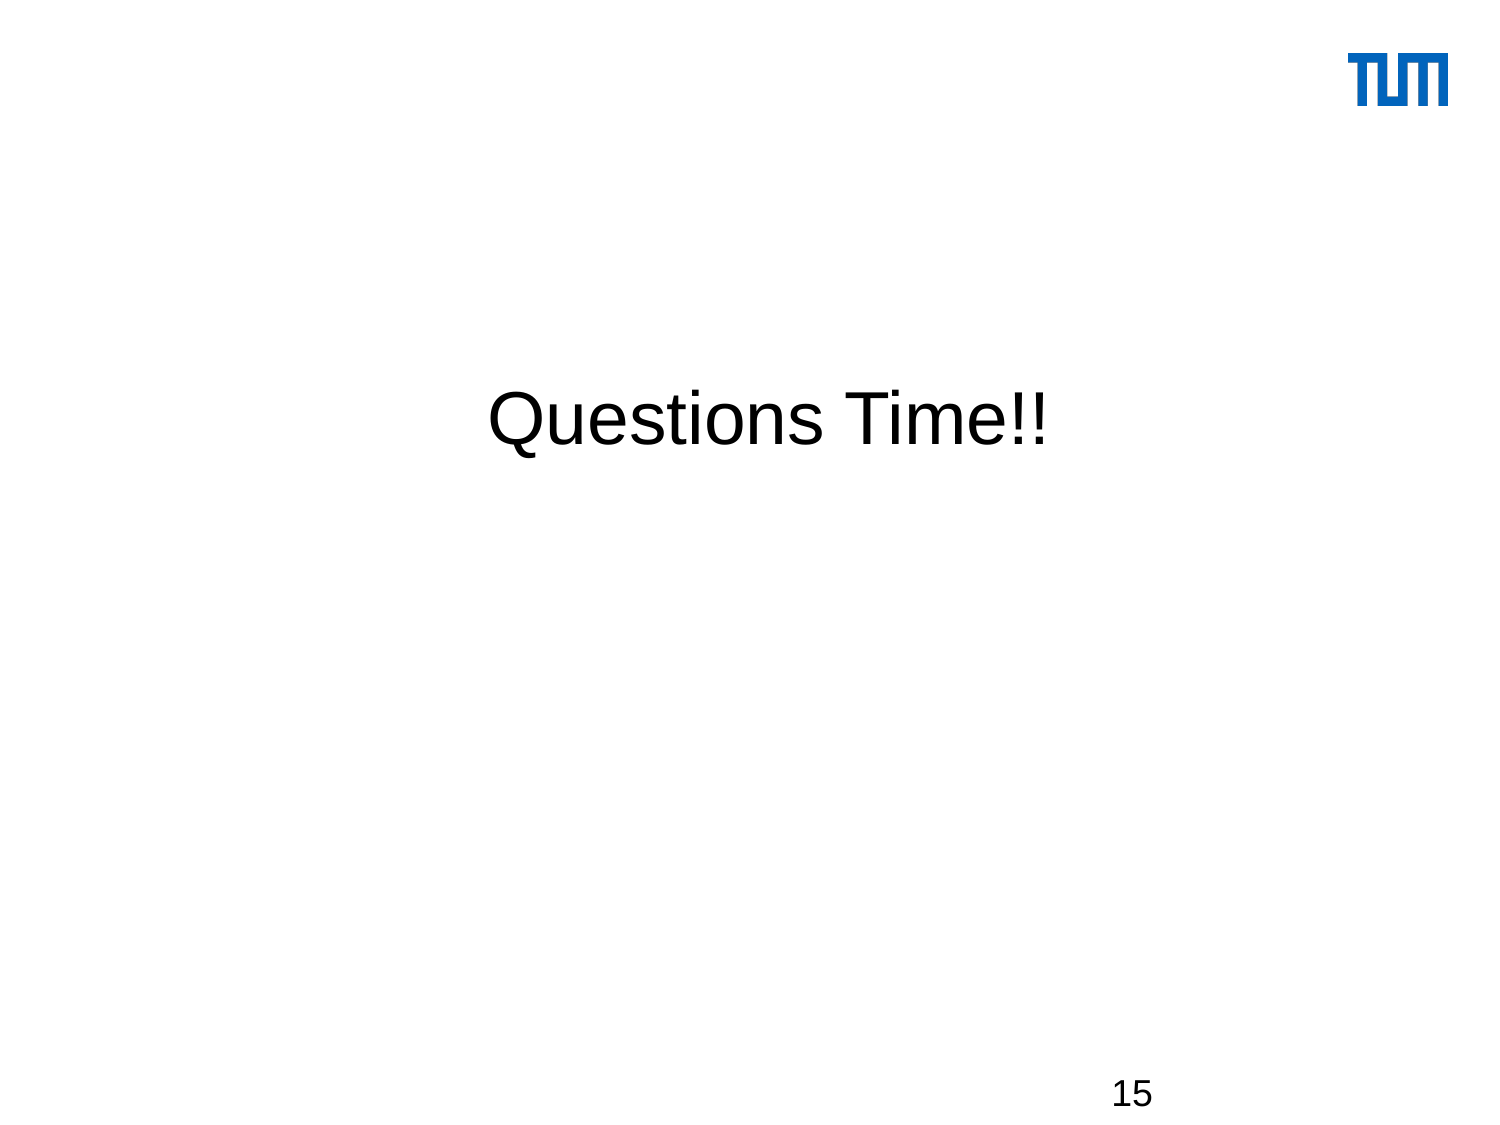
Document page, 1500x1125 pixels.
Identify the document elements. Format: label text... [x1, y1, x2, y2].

picture [1348, 53, 1448, 106]
text_box Questions Time!! [52, 301, 1448, 773]
text_box <number> [1111, 1061, 1448, 1122]
